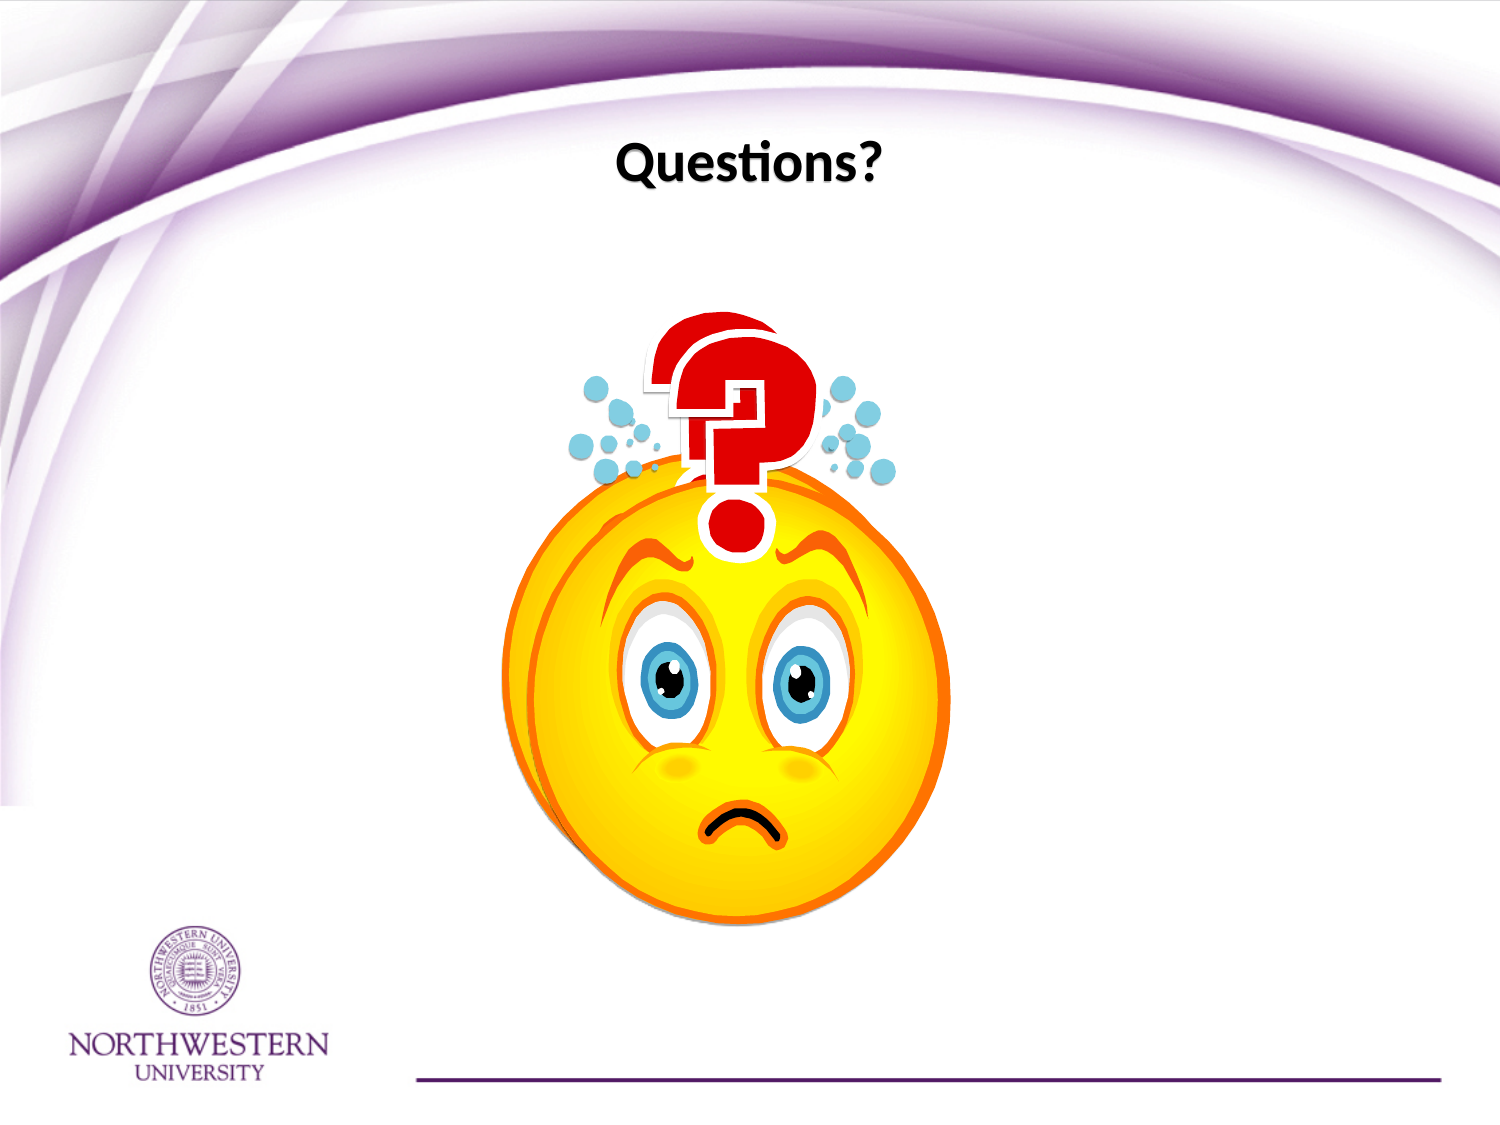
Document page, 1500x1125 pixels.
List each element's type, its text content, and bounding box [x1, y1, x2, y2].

picture [500, 302, 953, 927]
title Questions? [75, 101, 1426, 215]
